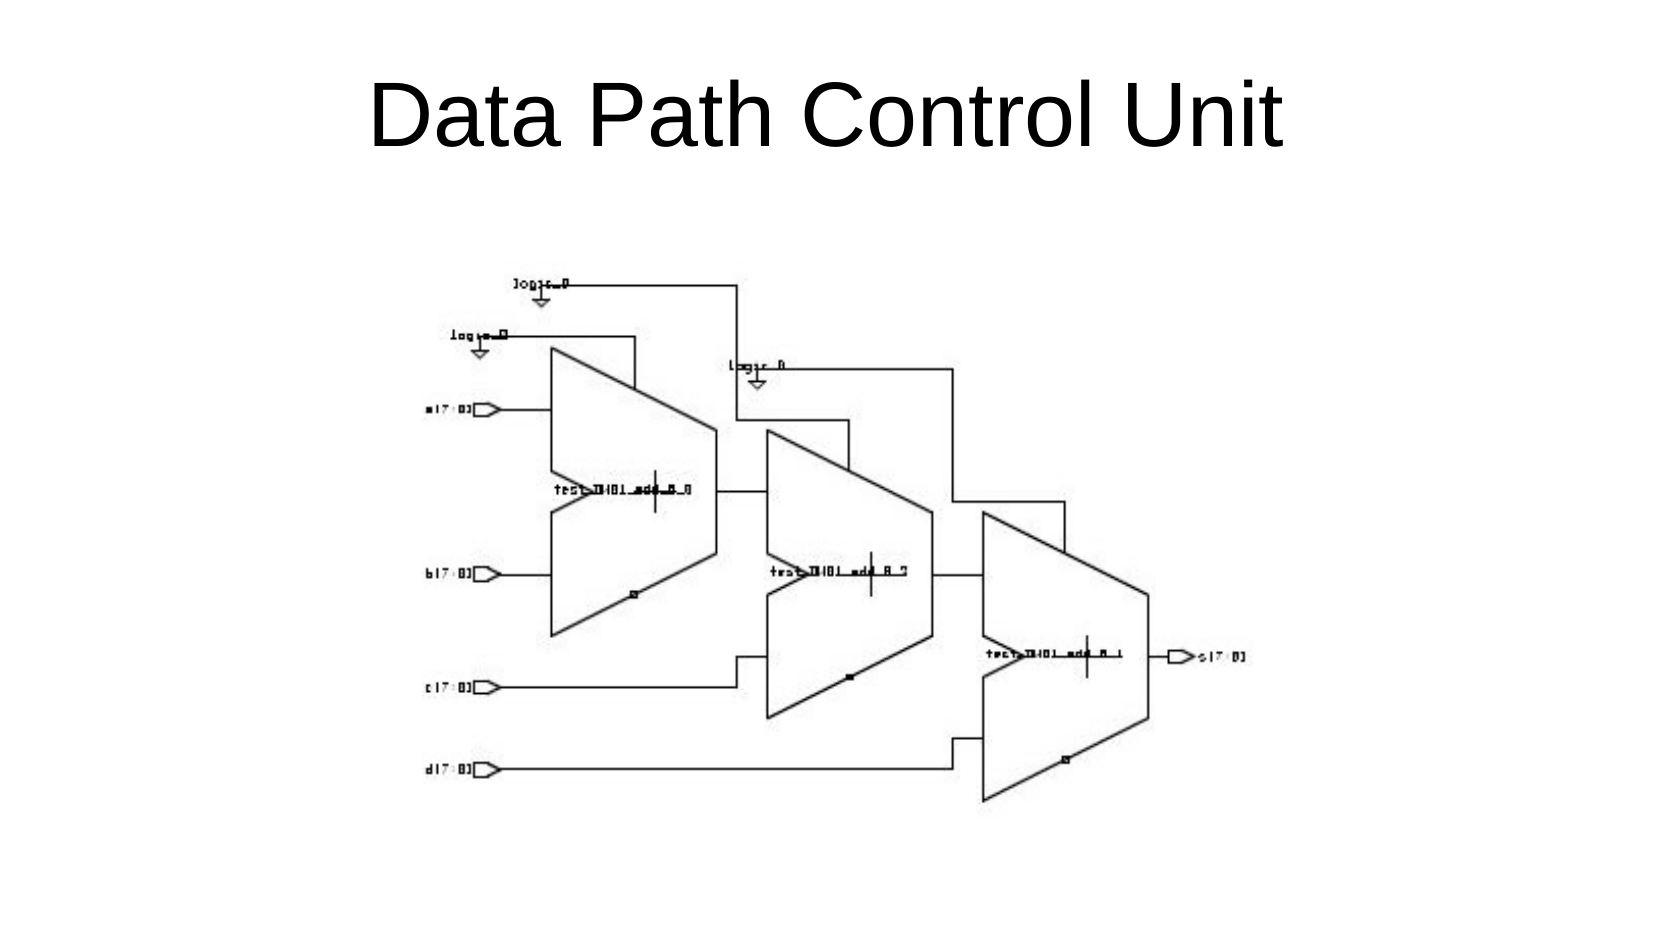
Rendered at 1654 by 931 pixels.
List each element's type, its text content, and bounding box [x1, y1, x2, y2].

picture [390, 230, 1276, 848]
title Data Path Control Unit [82, 37, 1571, 193]
